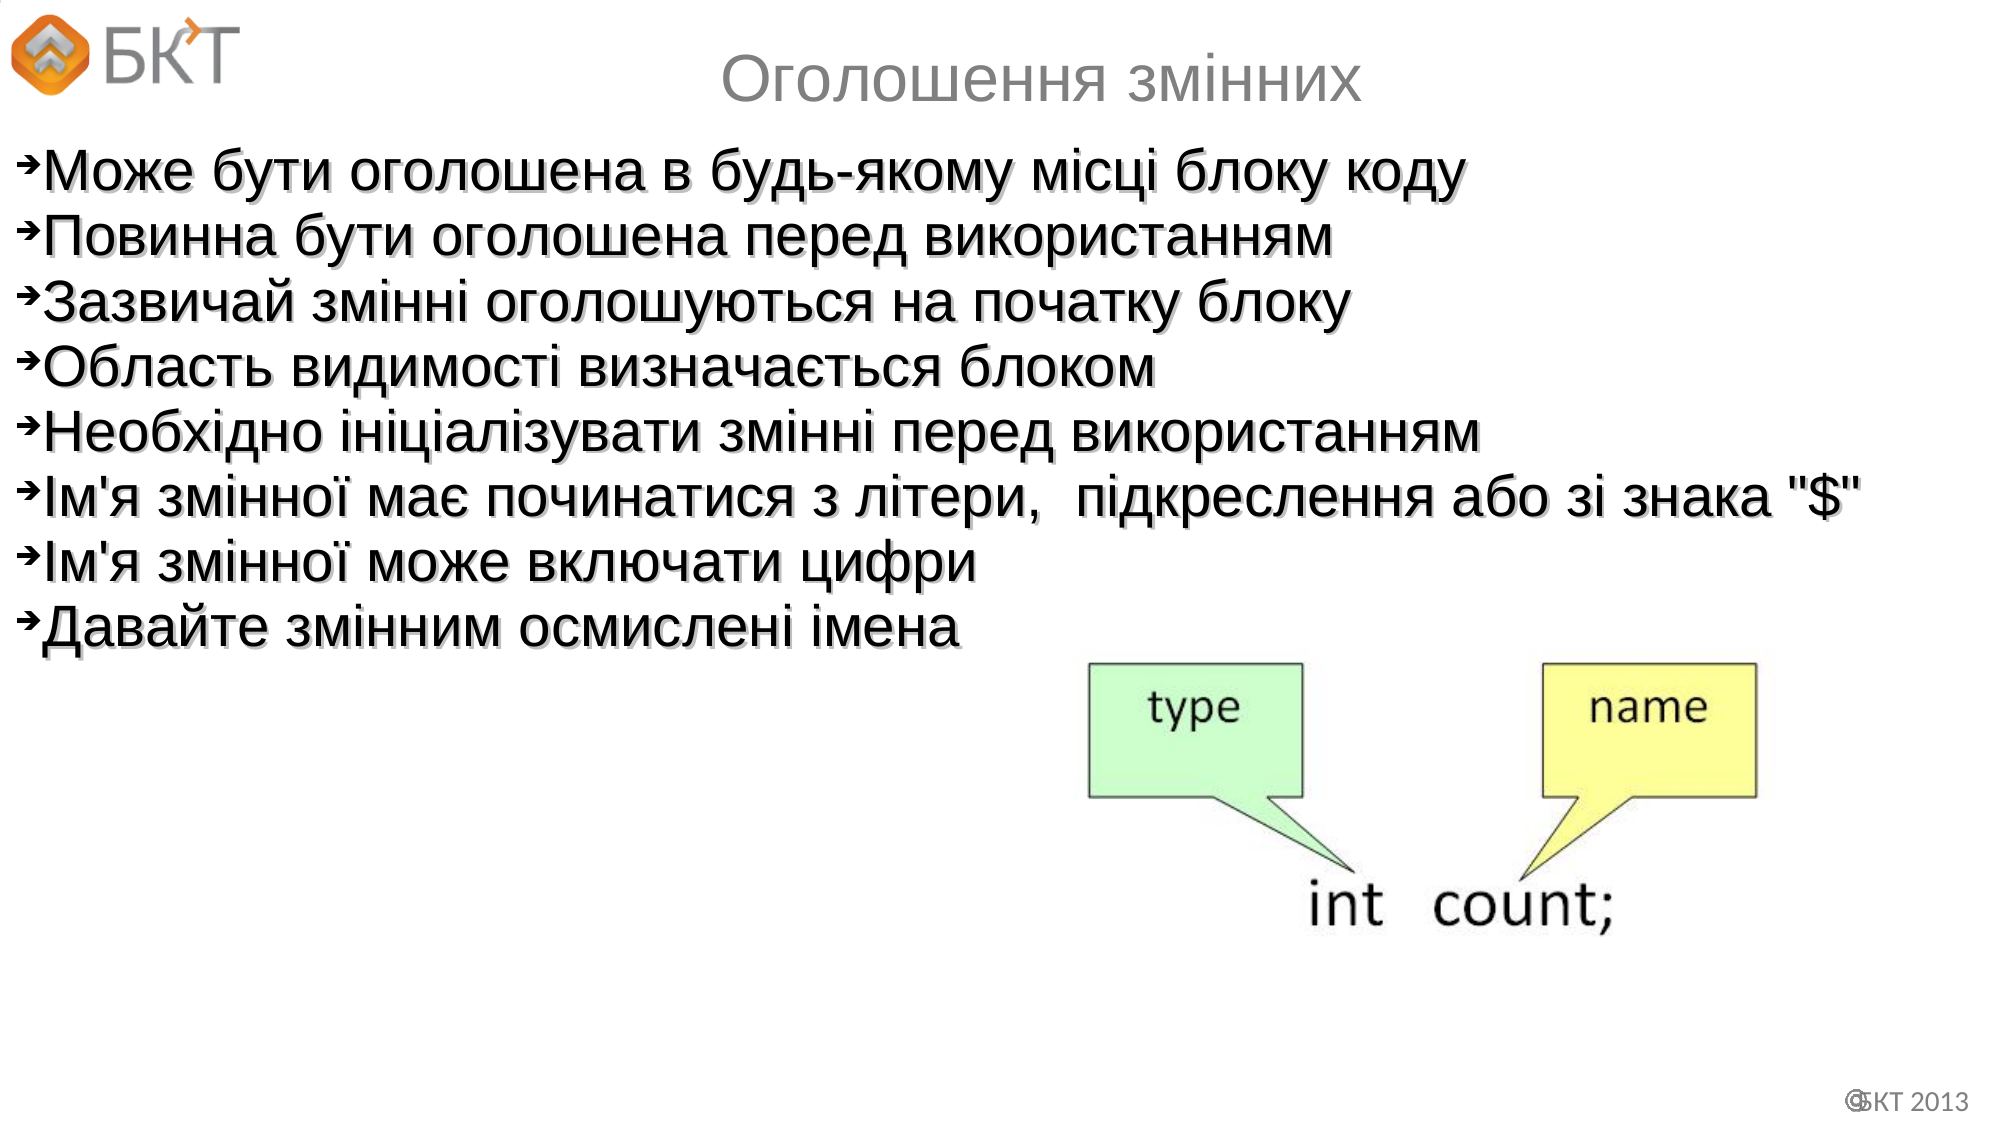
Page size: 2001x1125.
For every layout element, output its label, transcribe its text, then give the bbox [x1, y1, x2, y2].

picture [4, 9, 250, 97]
text_box Оголошення змінних [583, 30, 1501, 121]
picture [1845, 1084, 1867, 1116]
text_box Може бути оголошена в будь-якому місці блоку коду Повинна бути оголошена перед використанням Зазвичай змінні оголошуються на початку блоку Область видимості визначається блоком Необхідно ініціалізувати змінні перед використанням Ім'я змінної має починатися з літери, підкреслення або зі знака "$" Ім'я змінної може включати цифри Давайте змінним осмислені імена [0, 131, 2001, 1021]
picture [1050, 624, 1799, 961]
